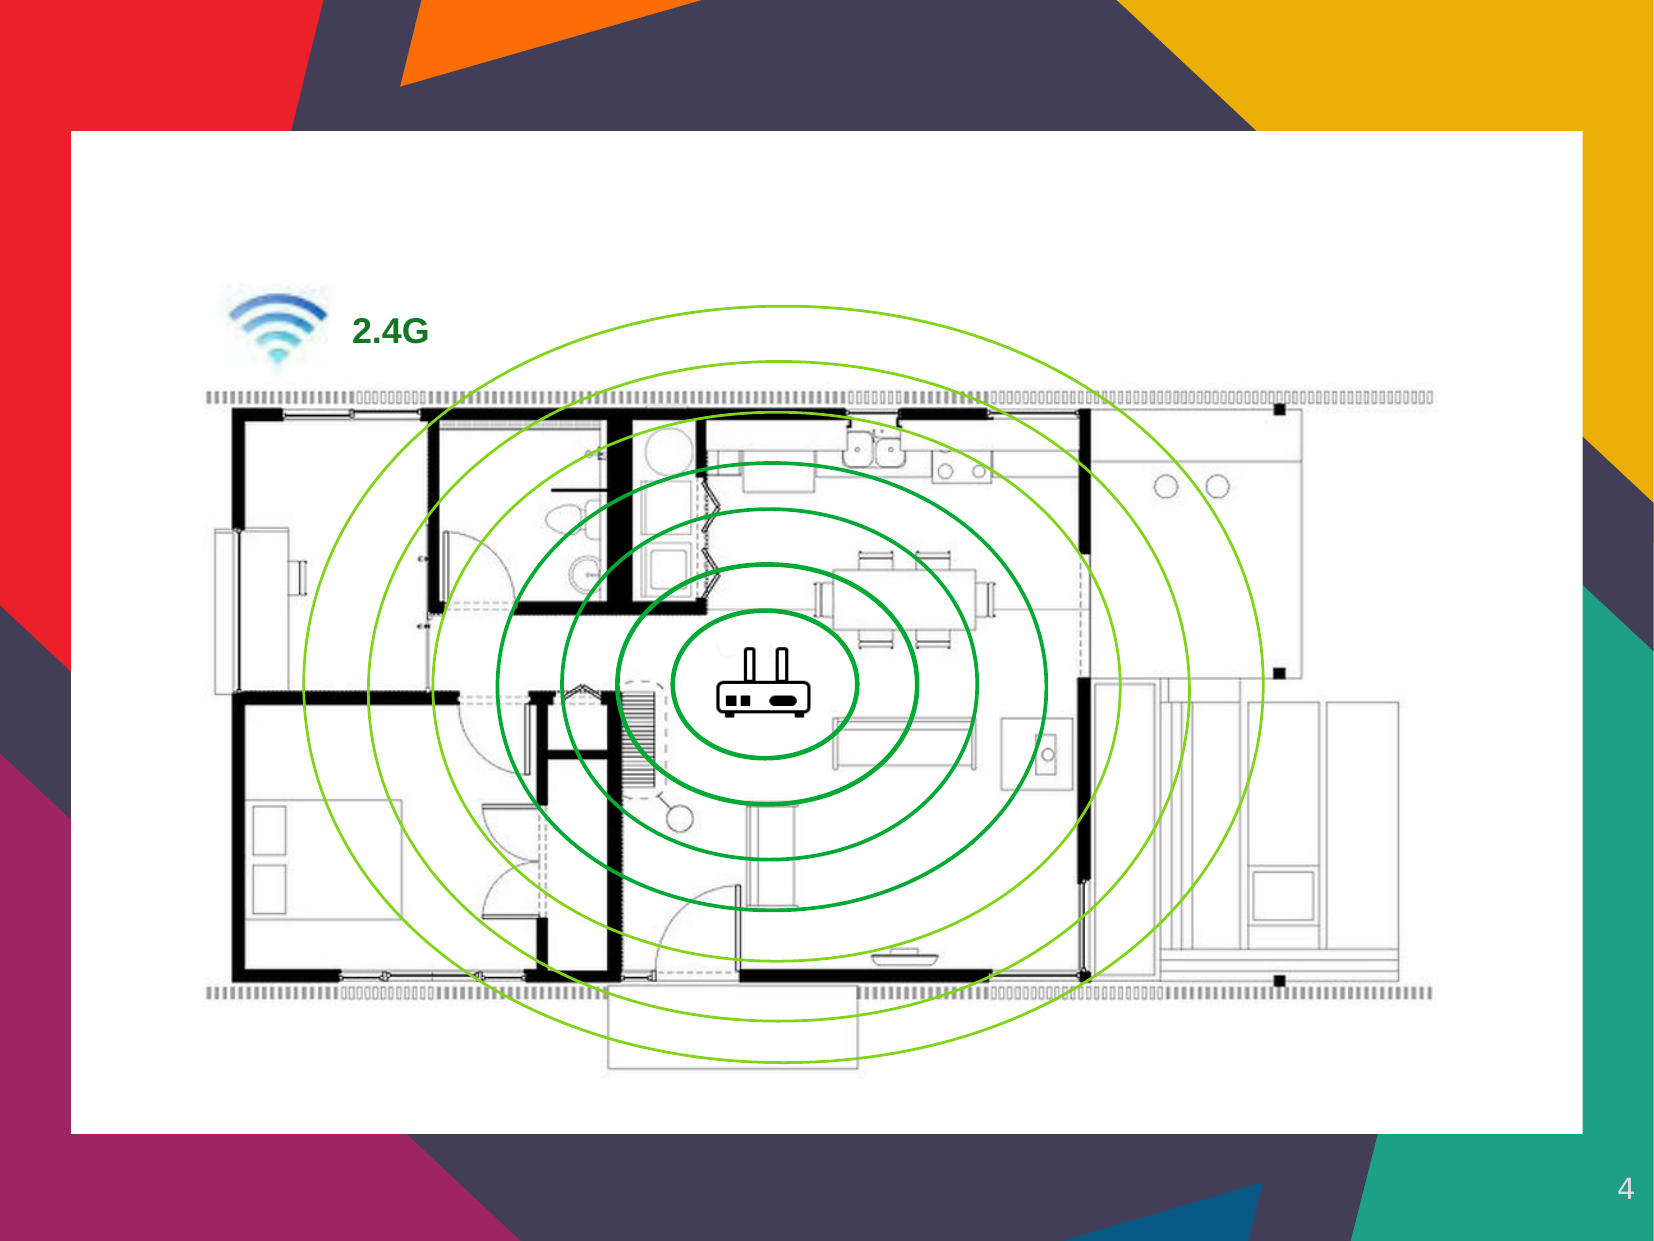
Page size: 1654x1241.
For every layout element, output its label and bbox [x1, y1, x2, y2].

chart [70, 130, 1583, 1134]
title [289, 49, 1372, 130]
